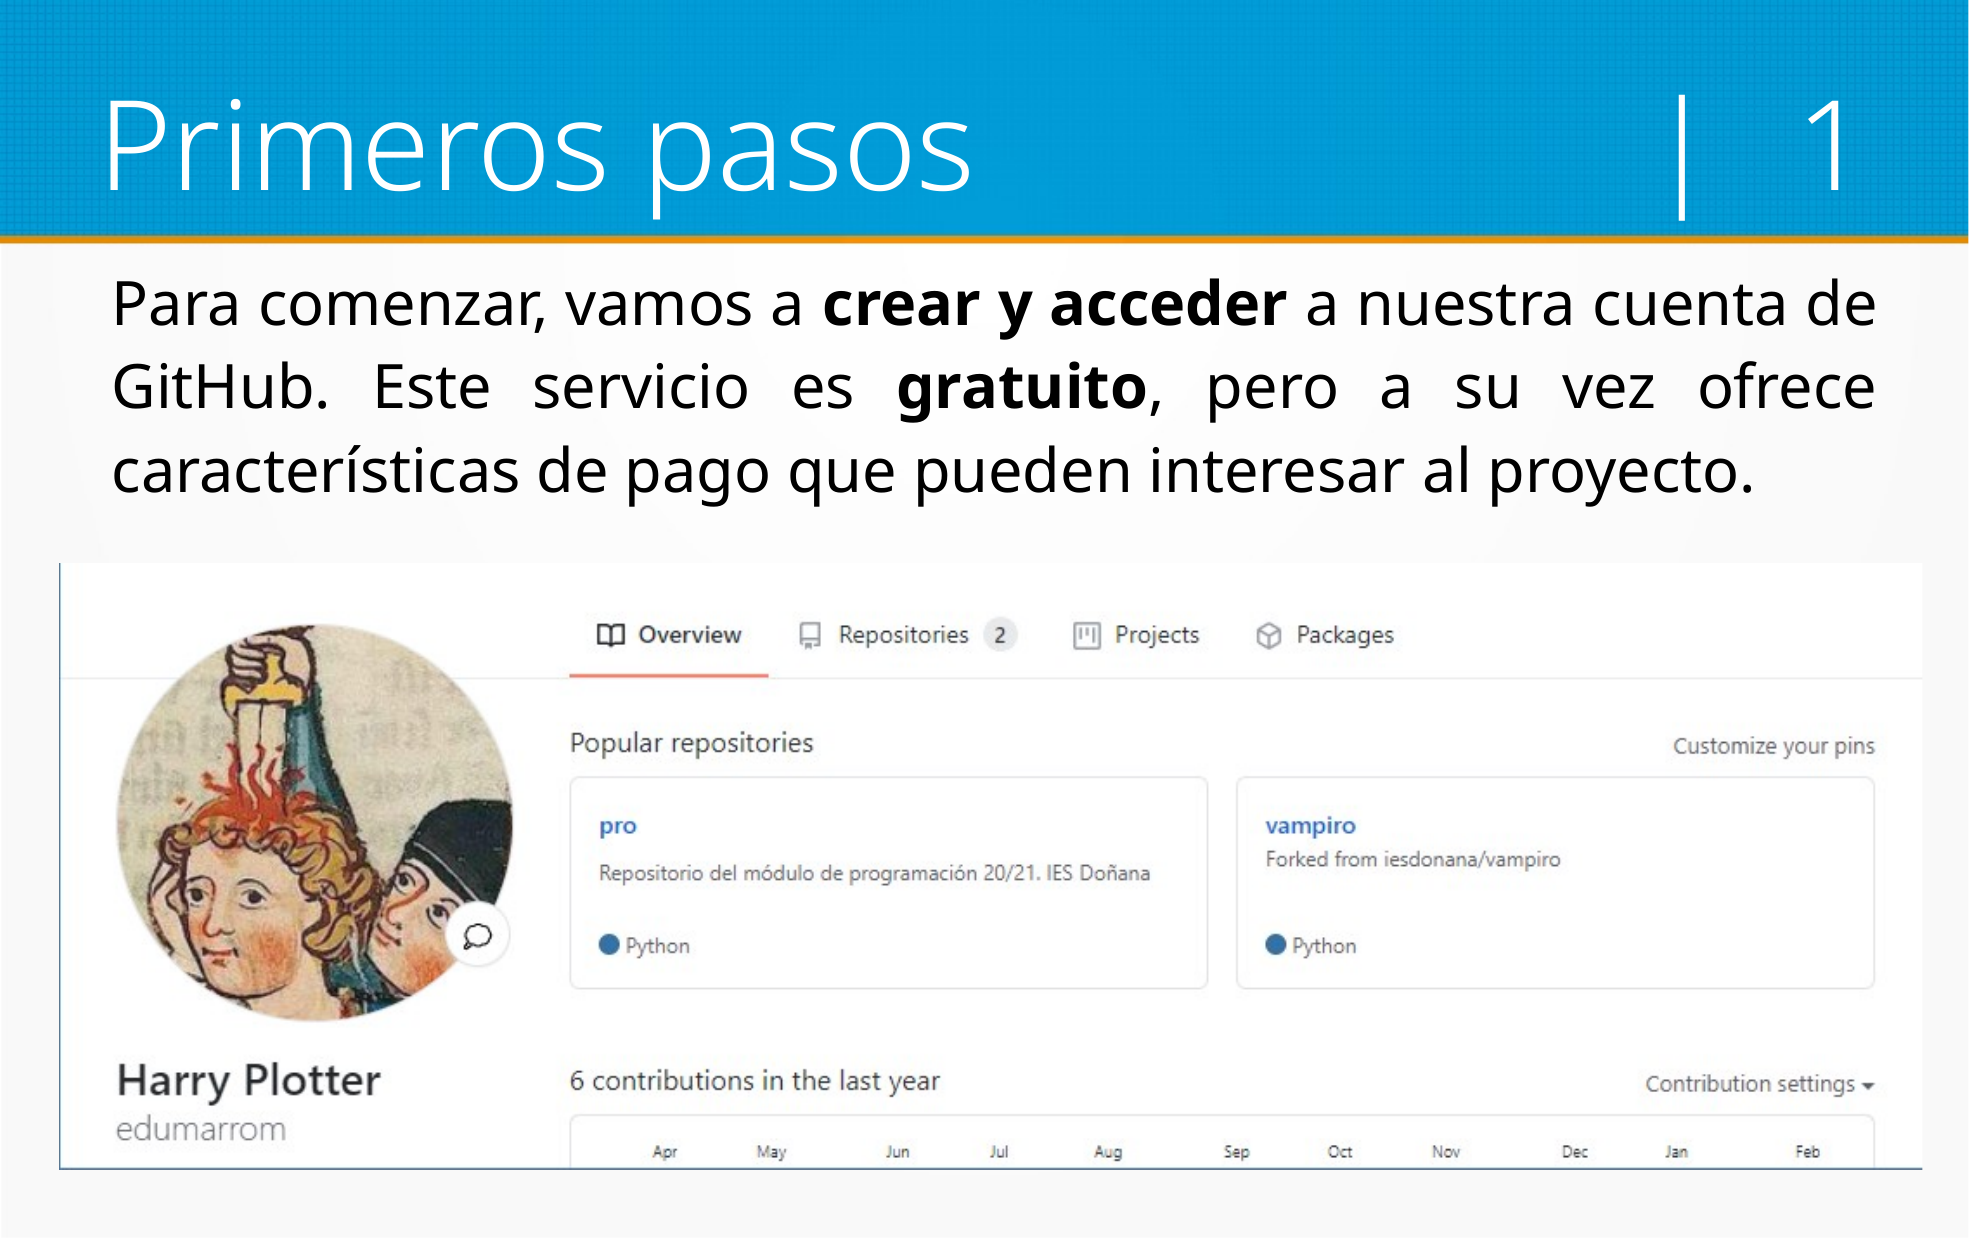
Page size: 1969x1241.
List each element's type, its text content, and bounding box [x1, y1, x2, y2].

list Para comenzar, vamos a crear y acceder a nuestra cuenta de GitHub. Este servicio es gratuito, pero a su vez ofrece características de pago que pueden interesar al proyecto. [111, 259, 1878, 515]
title Primeros pasos | 1 [98, 19, 1870, 227]
picture [0, 233, 1969, 1241]
